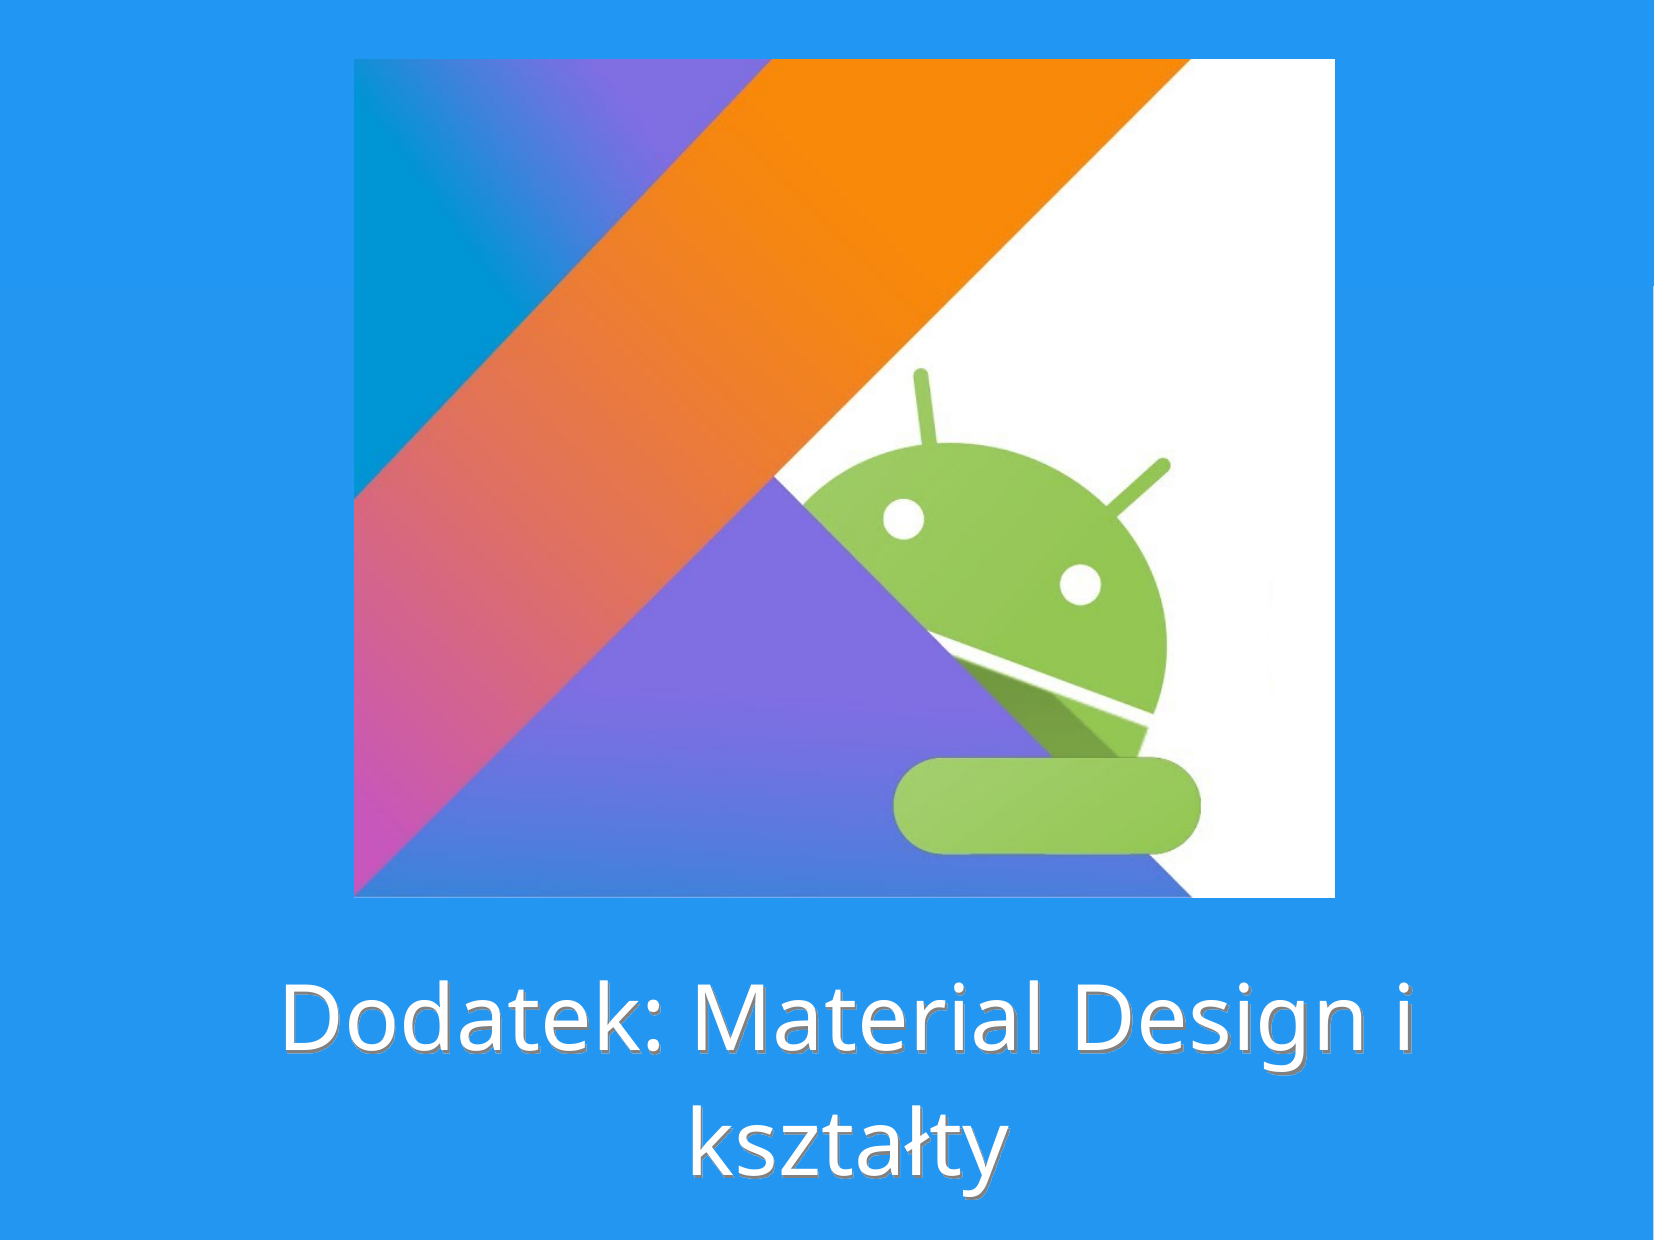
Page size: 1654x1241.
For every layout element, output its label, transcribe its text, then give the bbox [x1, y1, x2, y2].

picture [354, 59, 1335, 898]
text_box Dodatek: Material Design i kształty [225, 945, 1471, 1210]
